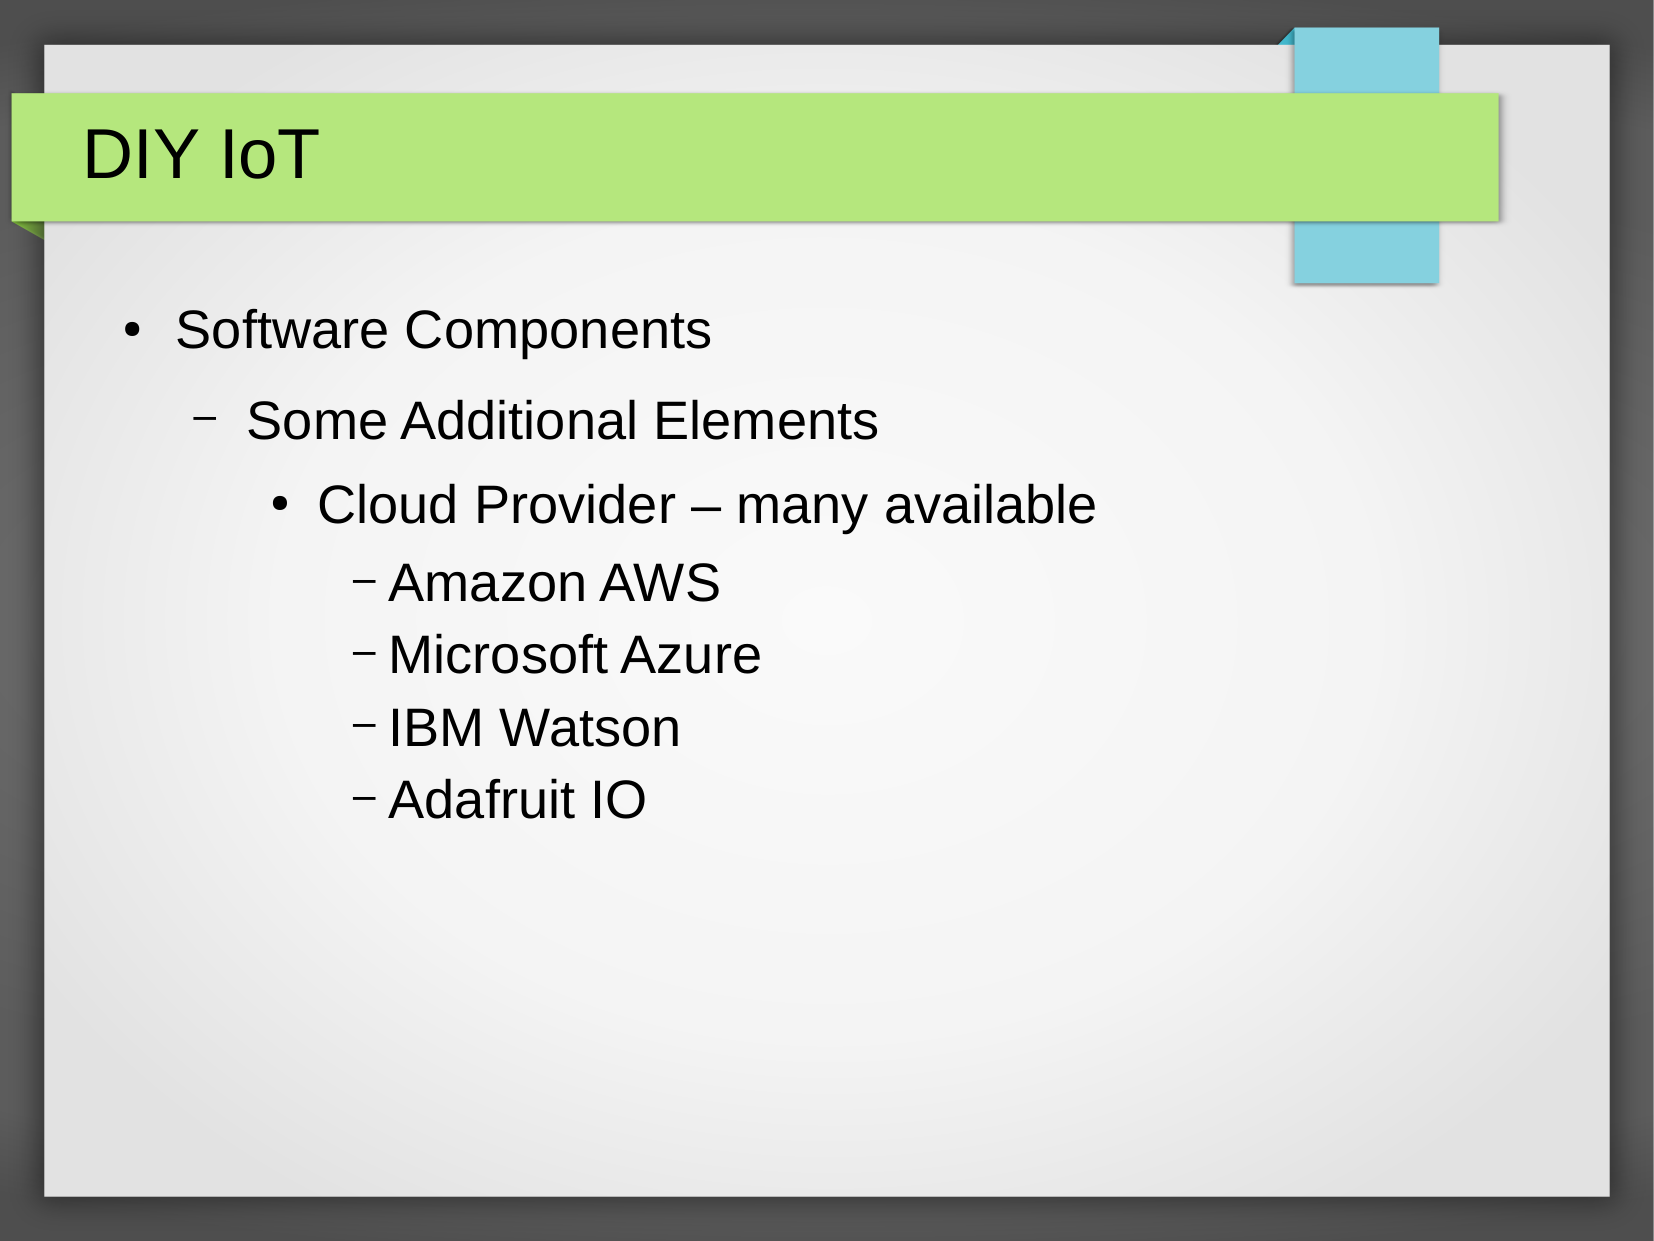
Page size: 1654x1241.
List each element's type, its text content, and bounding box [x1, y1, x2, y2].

picture [0, 0, 1654, 1241]
title DIY IoT [82, 94, 1264, 213]
list Software Components Some Additional Elements Cloud Provider – many available Amazon AWS Microsoft Azure IBM Watson Adafruit IO [105, 300, 1594, 1145]
